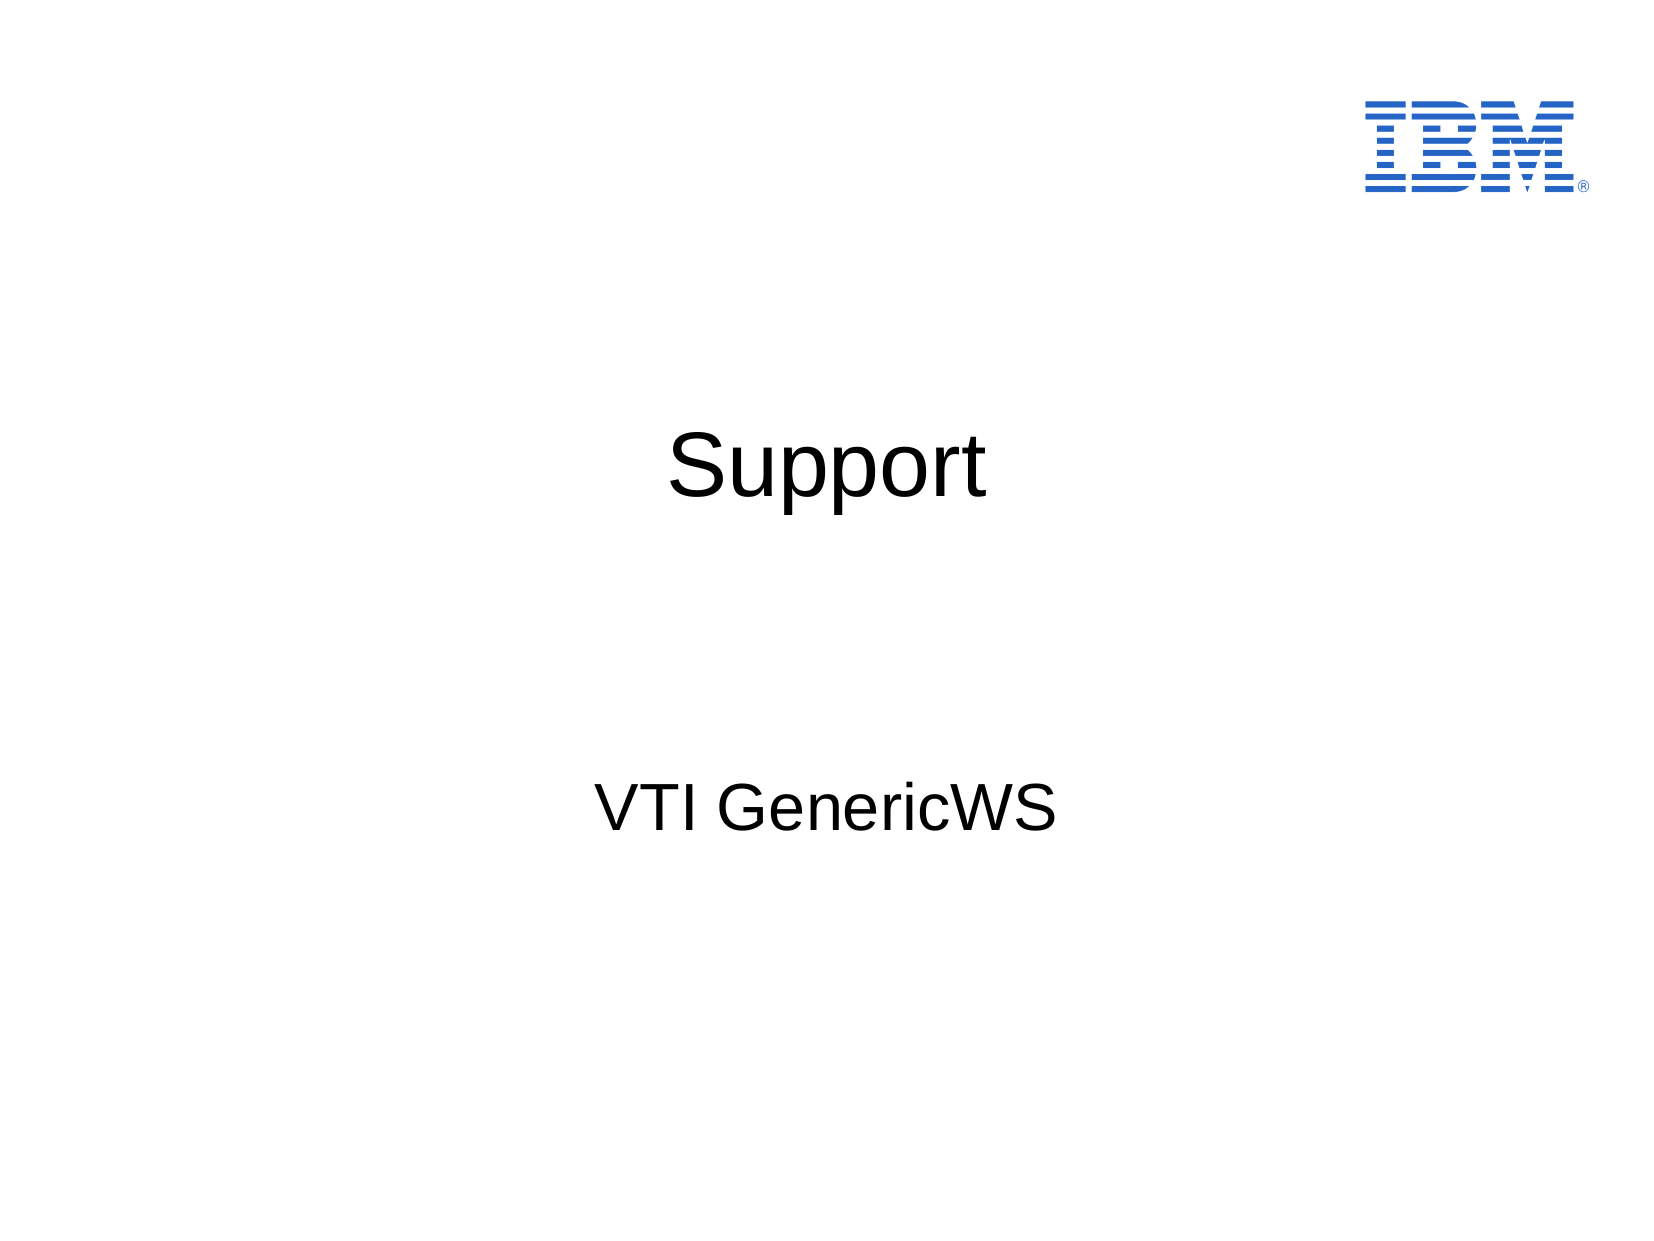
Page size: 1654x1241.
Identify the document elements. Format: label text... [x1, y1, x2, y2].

subtitle VTI GenericWS [247, 649, 1407, 966]
title Support [122, 331, 1531, 598]
picture [1358, 86, 1595, 207]
